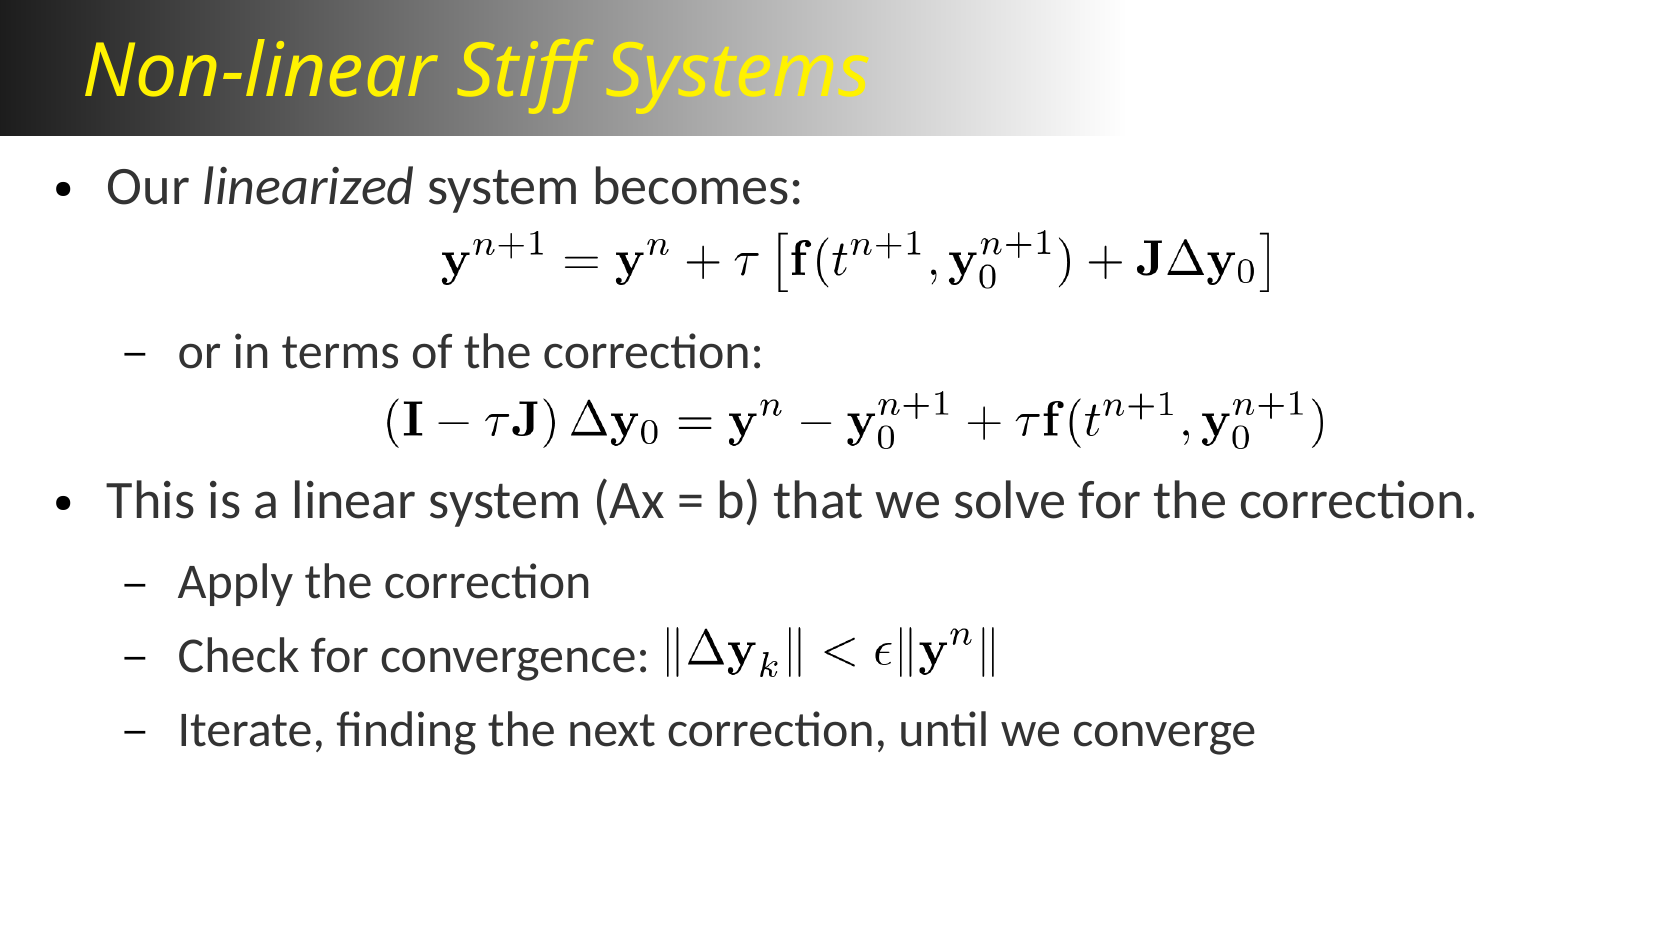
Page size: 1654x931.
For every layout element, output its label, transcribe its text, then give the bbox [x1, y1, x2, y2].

picture [387, 391, 1323, 449]
title Non-linear Stiff Systems [82, 23, 1571, 111]
picture [441, 230, 1269, 292]
list Our linearized system becomes: or in terms of the correction: This is a linear system (Ax = b) that we solve for the correction. Apply the correction Check for convergence: Iterate, finding the next correction, until we converge [30, 157, 1621, 889]
picture [666, 627, 994, 677]
